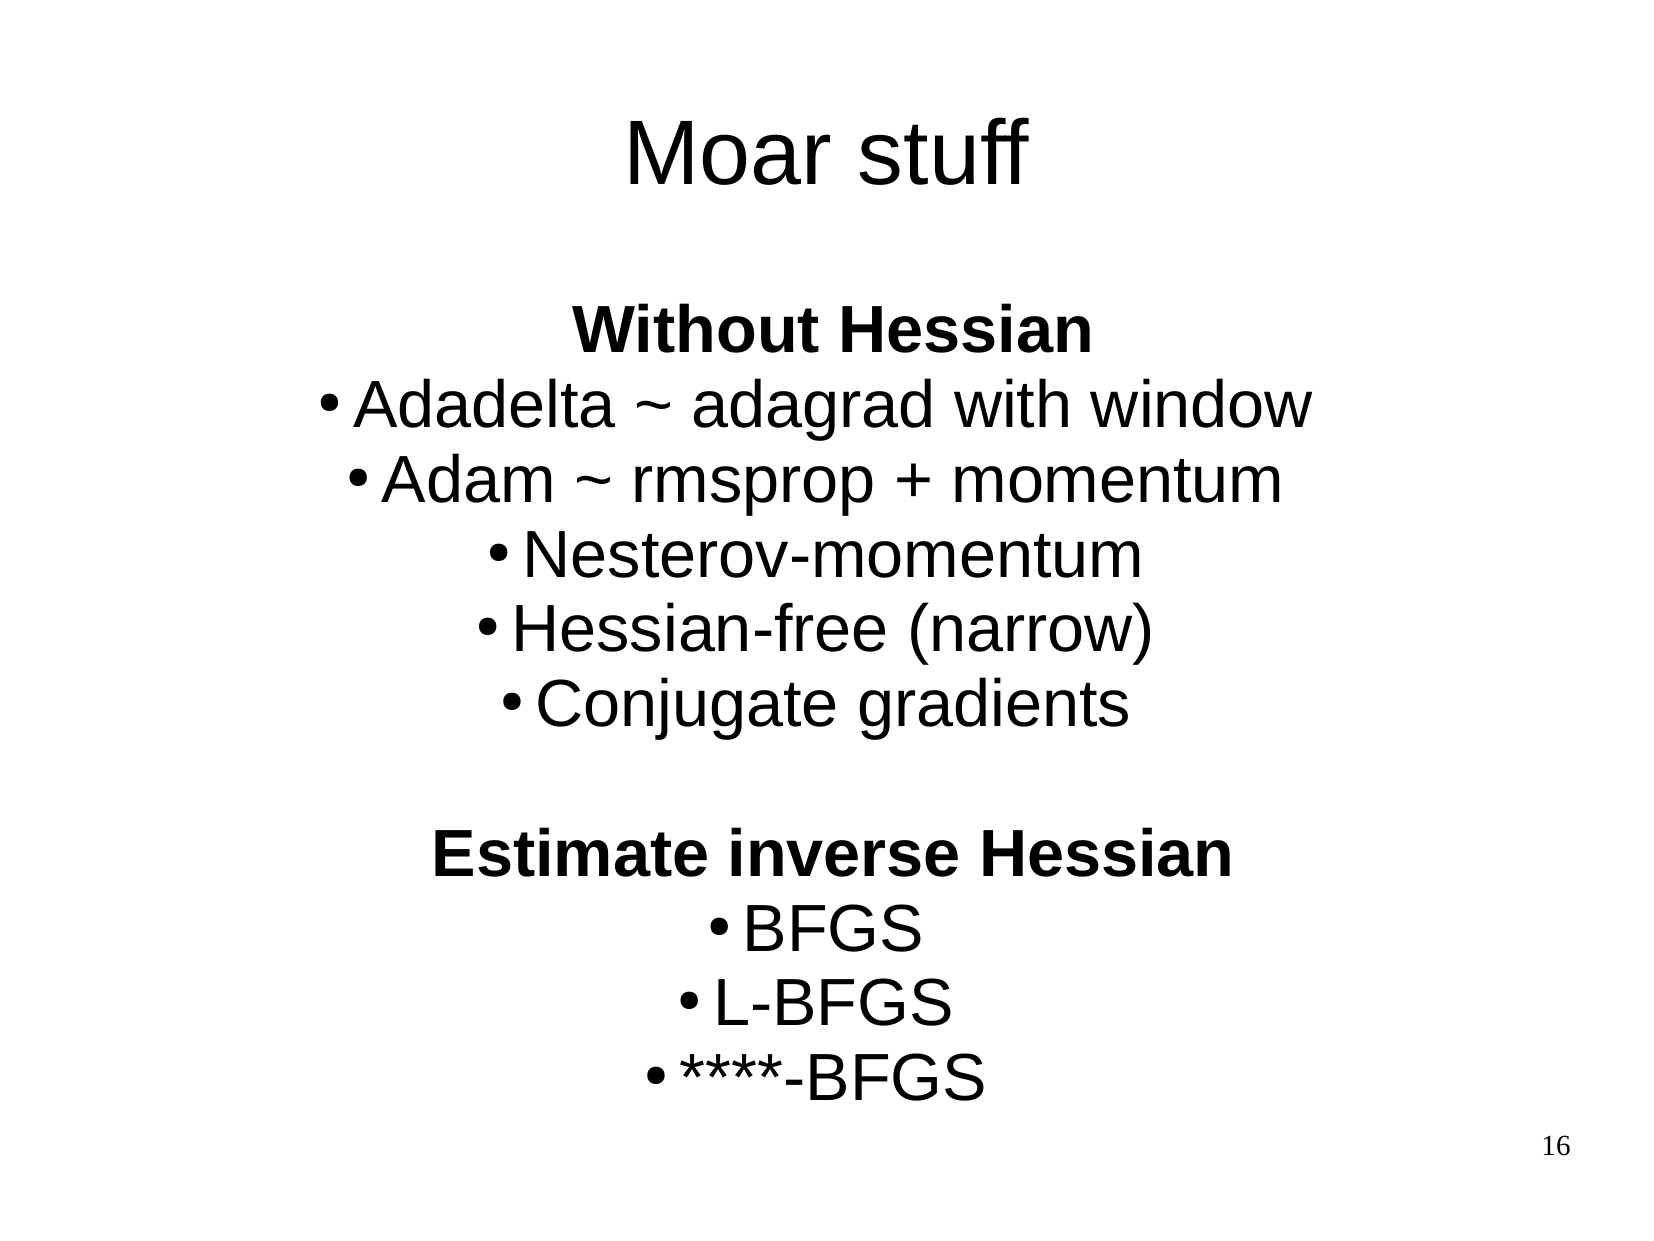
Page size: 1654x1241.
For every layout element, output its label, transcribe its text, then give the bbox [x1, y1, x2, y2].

text_box Without Hessian Adadelta ~ adagrad with window Adam ~ rmsprop + momentum Nesterov-momentum Hessian-free (narrow) Conjugate gradients Estimate inverse Hessian BFGS L-BFGS ****-BFGS [0, 285, 1632, 1123]
title Moar stuff [82, 49, 1571, 257]
